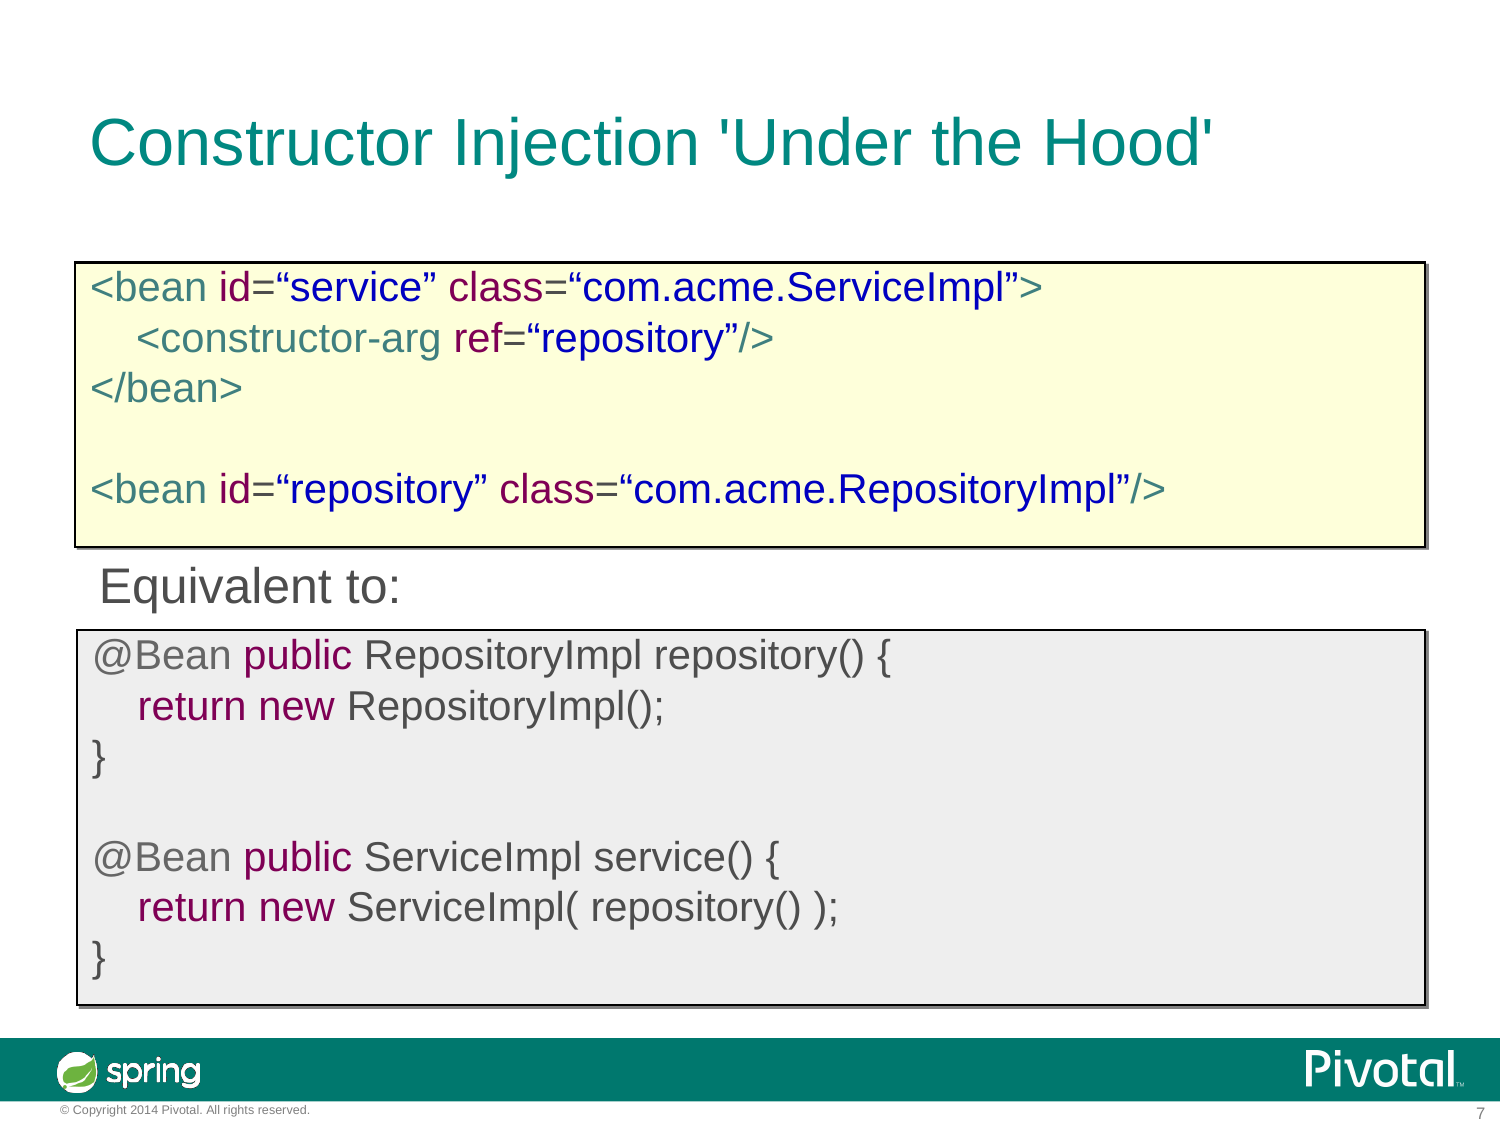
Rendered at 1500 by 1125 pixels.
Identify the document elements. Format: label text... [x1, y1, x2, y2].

picture [32, 1041, 210, 1103]
picture [1306, 1050, 1464, 1087]
list <bean id=“service” class=“com.acme.ServiceImpl”> <constructor-arg ref=“repository”/> </bean> <bean id=“repository” class=“com.acme.RepositoryImpl”/> [75, 262, 1426, 547]
title Constructor Injection 'Under the Hood' [75, 45, 1426, 233]
text_box @Bean public RepositoryImpl repository() { return new RepositoryImpl(); } @Bean public ServiceImpl service() { return new ServiceImpl( repository() ); } [77, 630, 1426, 1006]
text_box Equivalent to: [84, 546, 417, 622]
